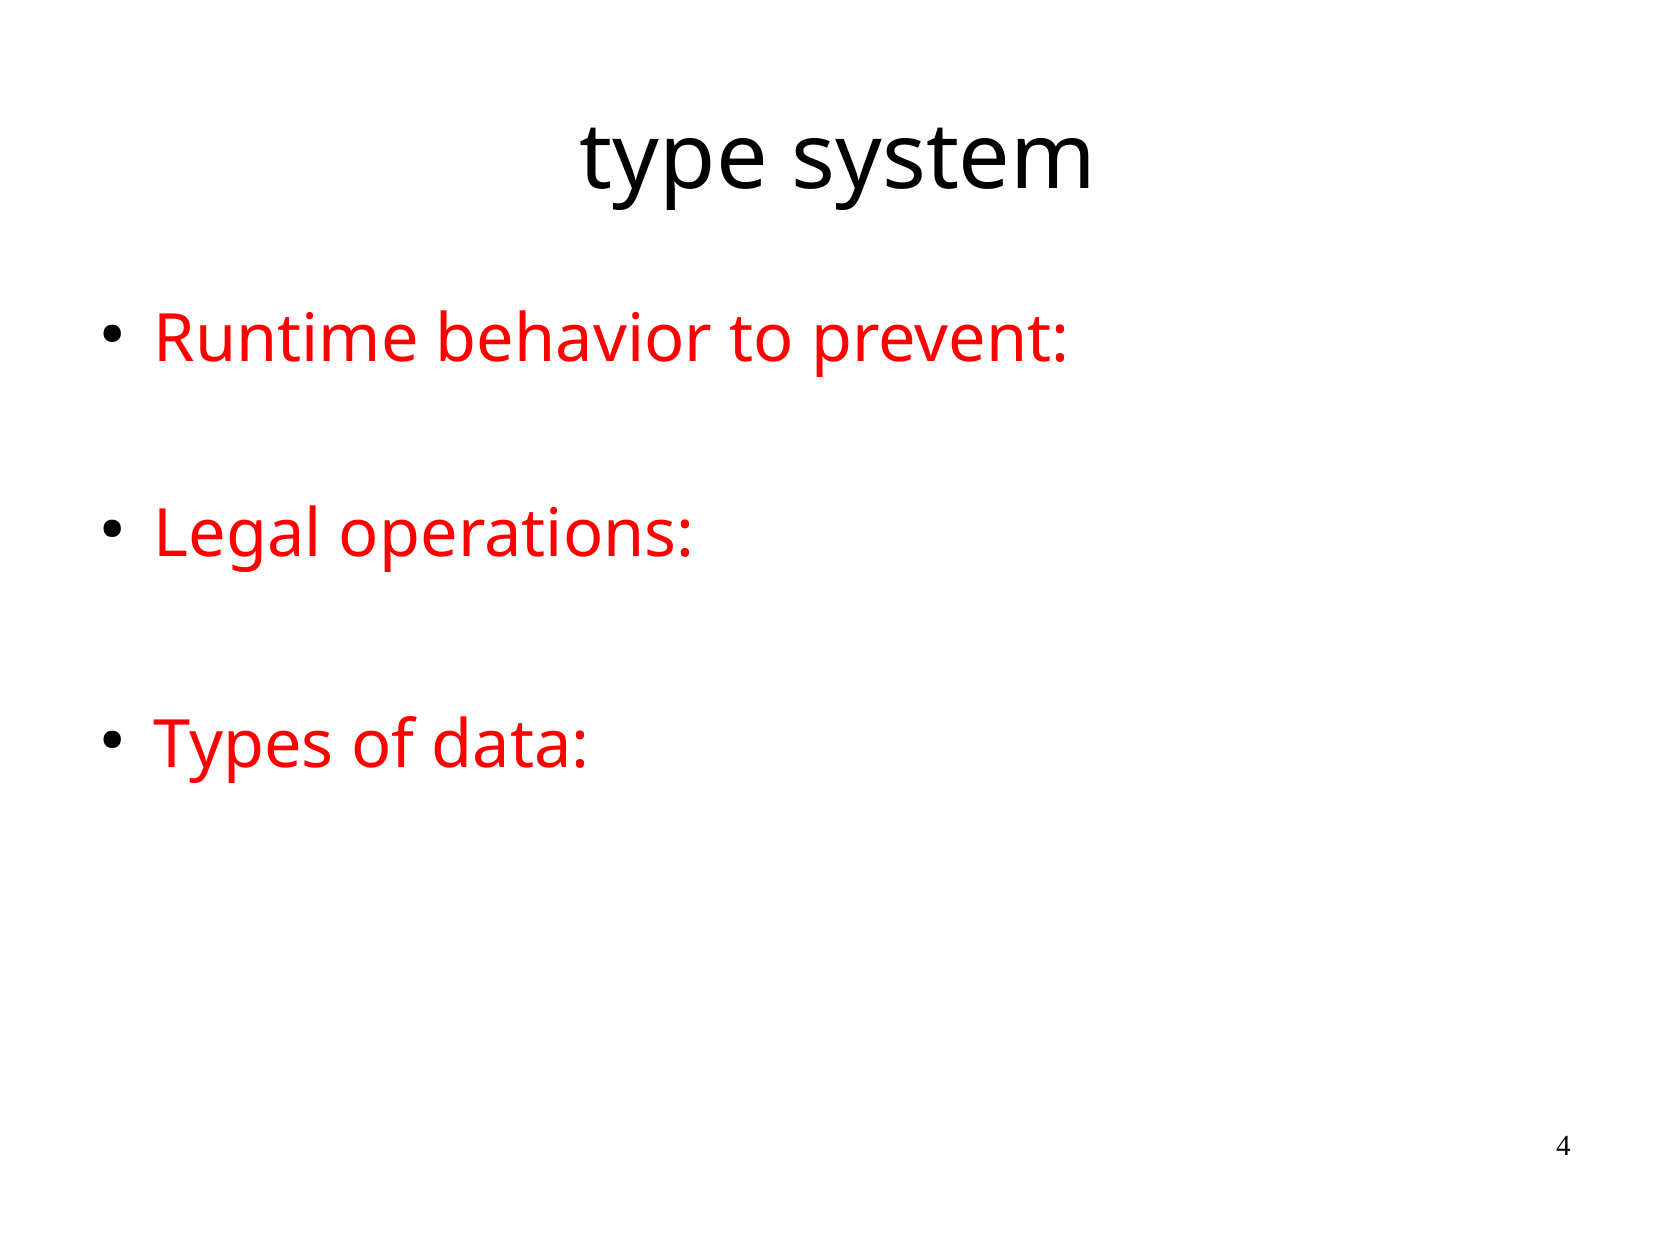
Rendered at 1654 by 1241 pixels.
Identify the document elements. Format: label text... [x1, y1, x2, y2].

title type system [82, 49, 1571, 257]
list Runtime behavior to prevent: Legal operations: Types of data: [82, 290, 1613, 1109]
